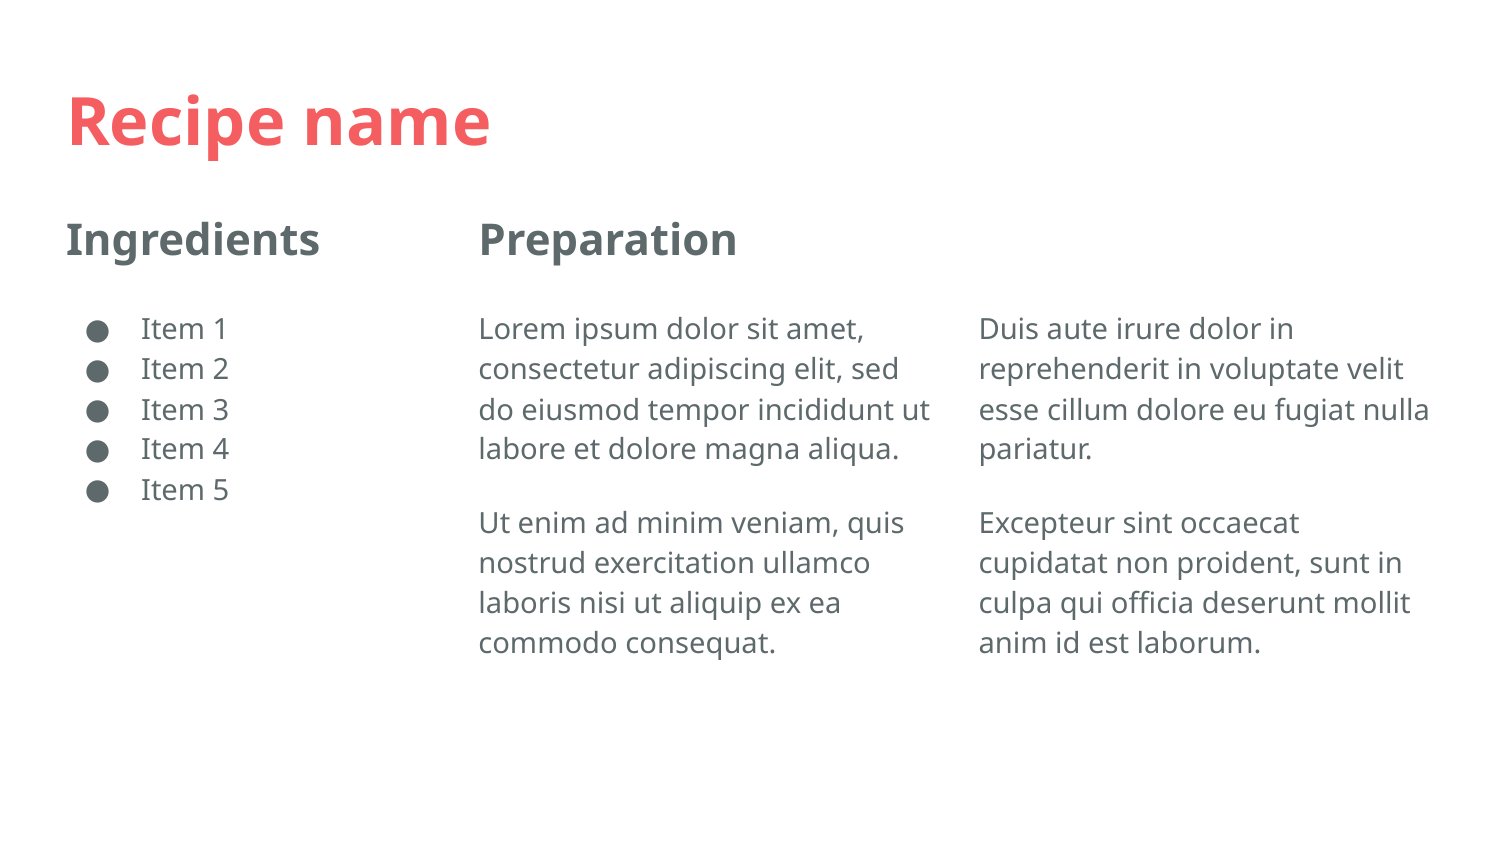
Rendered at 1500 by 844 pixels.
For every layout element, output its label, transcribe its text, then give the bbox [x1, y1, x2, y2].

list Ingredients [51, 189, 447, 286]
list Lorem ipsum dolor sit amet, consectetur adipiscing elit, sed do eiusmod tempor incididunt ut labore et dolore magna aliqua. Ut enim ad minim veniam, quis nostrud exercitation ullamco laboris nisi ut aliquip ex ea commodo consequat. [463, 290, 949, 787]
list Item 1 Item 2 Item 3 Item 4 Item 5 [51, 290, 447, 787]
list Preparation [463, 189, 1449, 286]
title Recipe name [51, 64, 1449, 167]
list Duis aute irure dolor in reprehenderit in voluptate velit esse cillum dolore eu fugiat nulla pariatur. Excepteur sint occaecat cupidatat non proident, sunt in culpa qui officia deserunt mollit anim id est laborum. [963, 290, 1449, 787]
